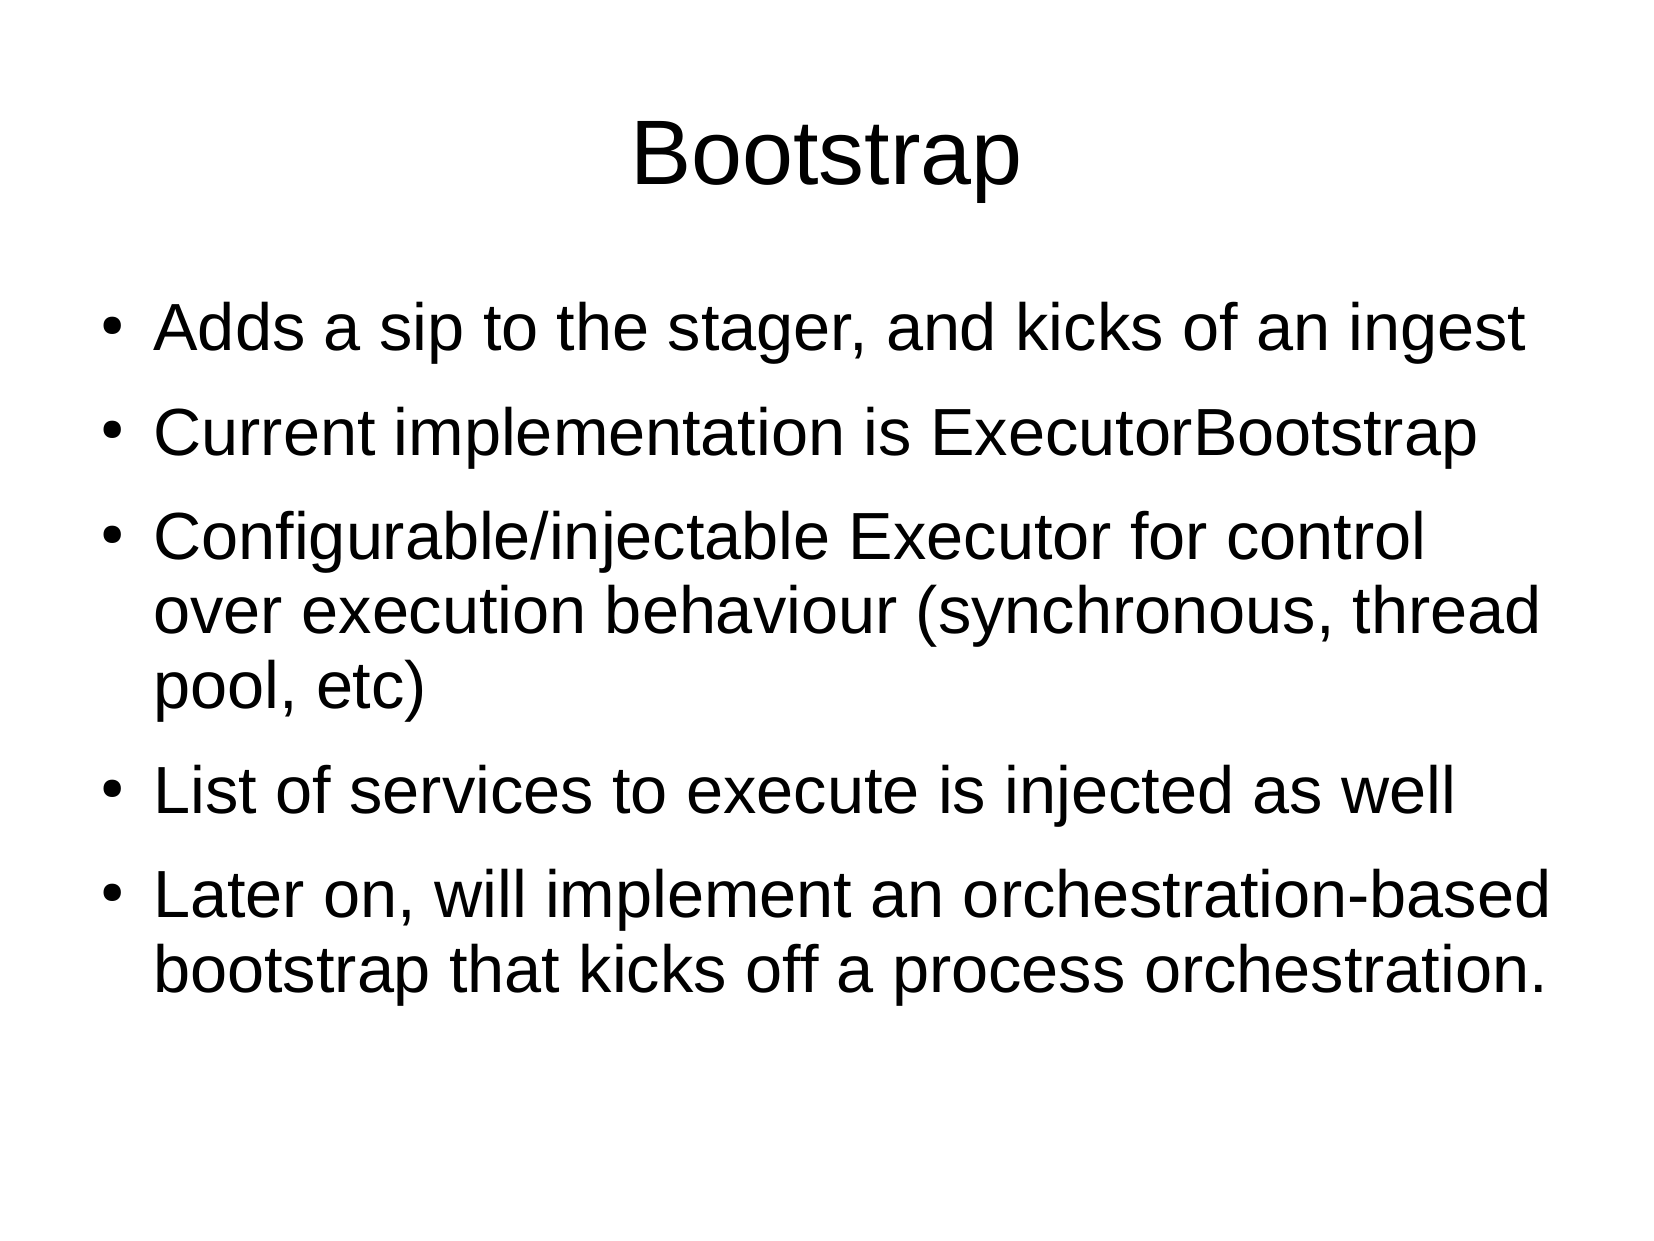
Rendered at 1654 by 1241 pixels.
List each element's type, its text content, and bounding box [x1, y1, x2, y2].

title Bootstrap [82, 56, 1571, 250]
list Adds a sip to the stager, and kicks of an ingest Current implementation is ExecutorBootstrap Configurable/injectable Executor for control over execution behaviour (synchronous, thread pool, etc) List of services to execute is injected as well Later on, will implement an orchestration-based bootstrap that kicks off a process orchestration. [82, 290, 1571, 1109]
